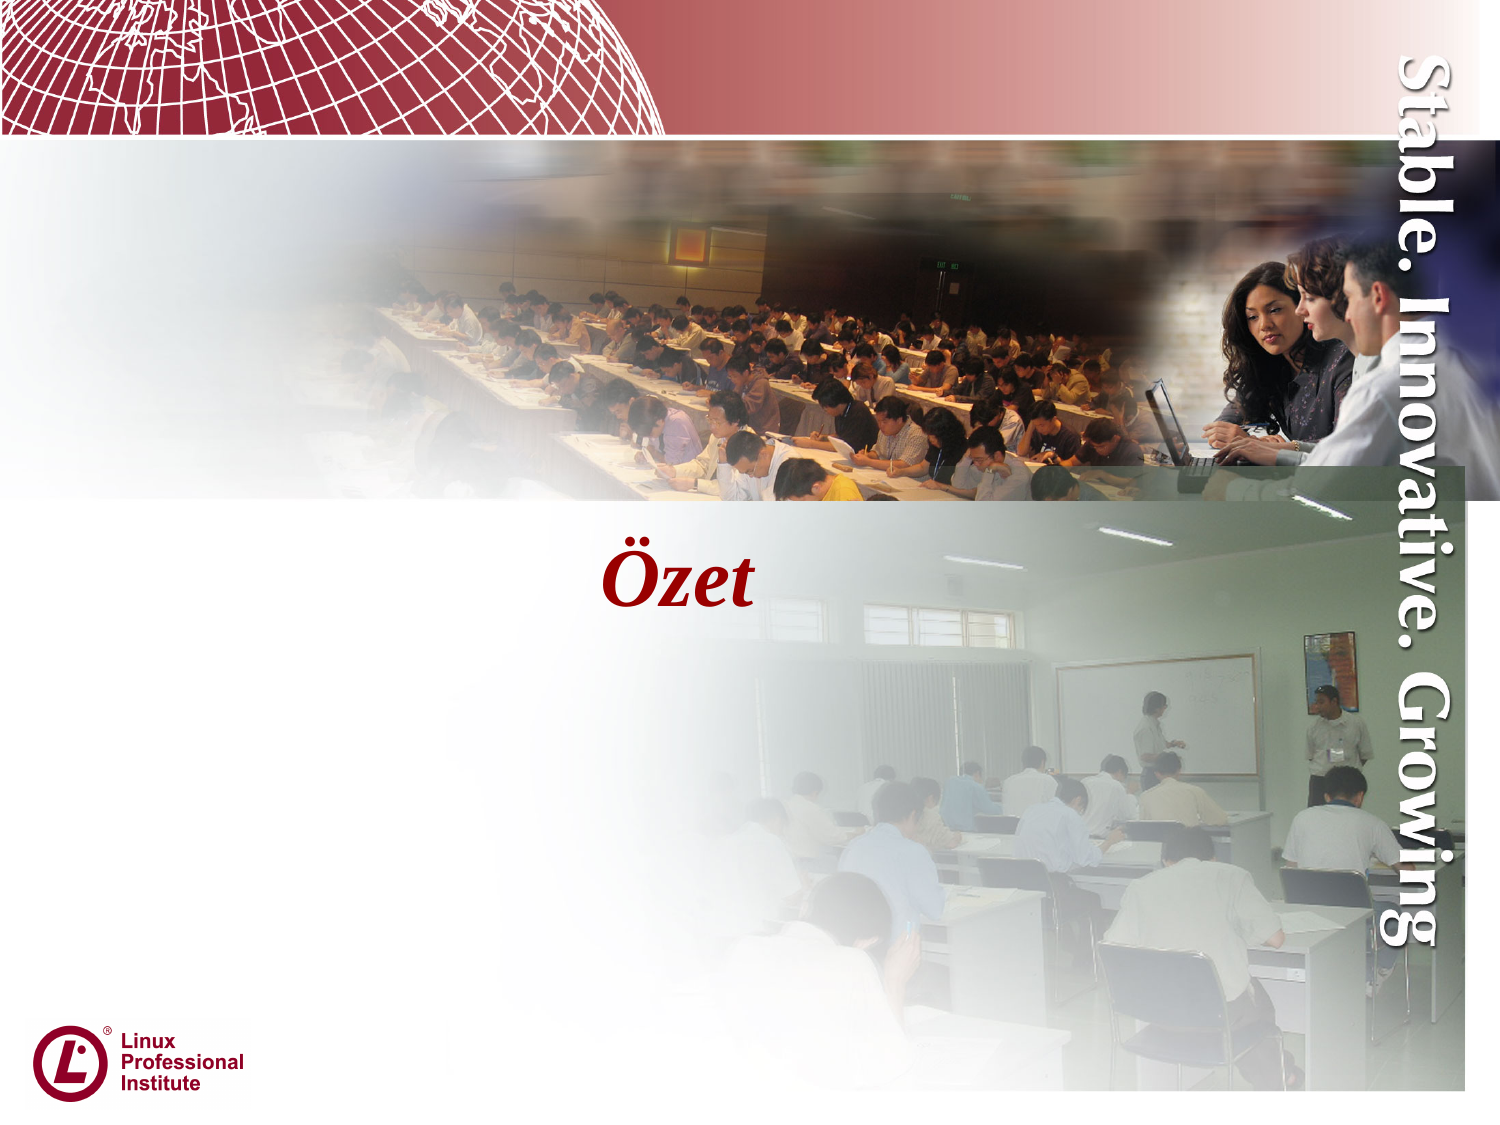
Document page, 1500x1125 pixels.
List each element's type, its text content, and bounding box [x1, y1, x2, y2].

picture [0, 0, 1500, 1113]
text_box Özet [137, 524, 1218, 634]
